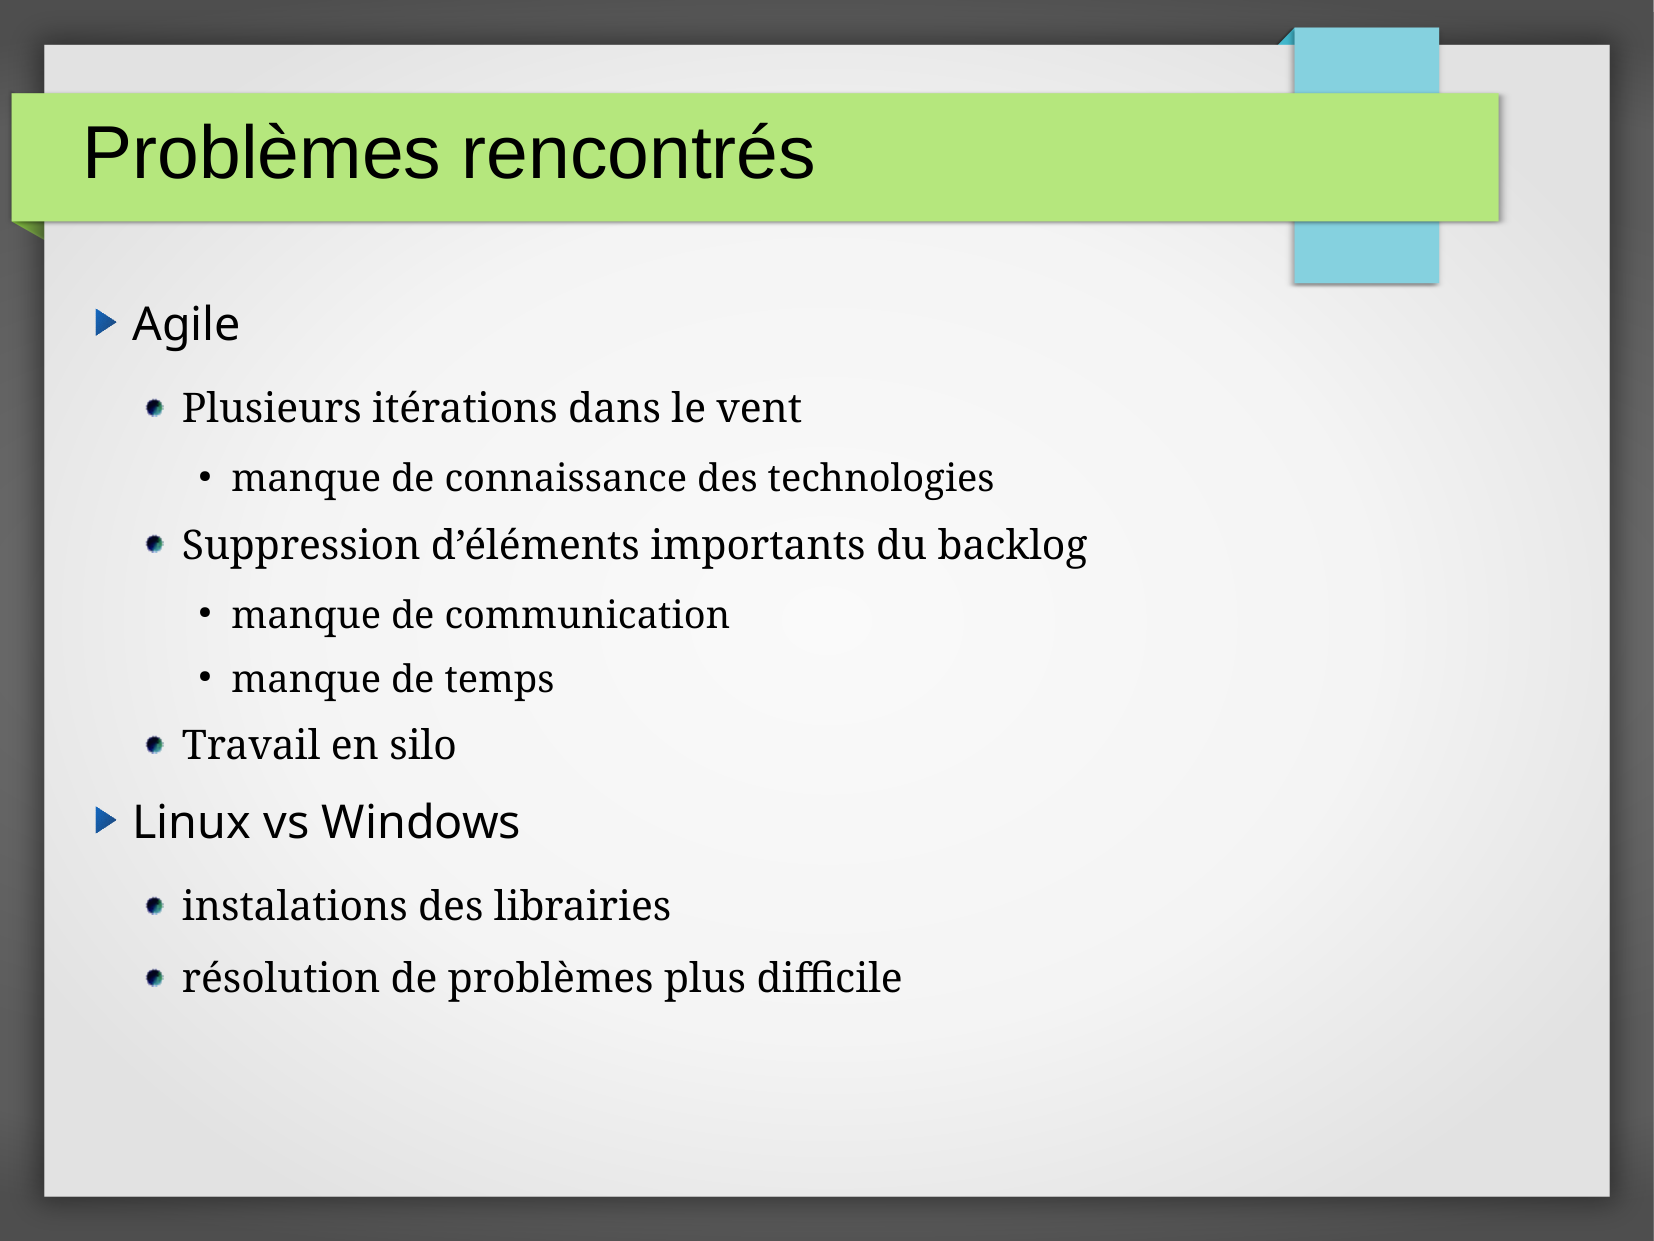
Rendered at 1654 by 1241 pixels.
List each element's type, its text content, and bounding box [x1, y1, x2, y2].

list Agile Plusieurs itérations dans le vent manque de connaissance des technologies Suppression d’éléments importants du backlog manque de communication manque de temps Travail en silo Linux vs Windows instalations des librairies résolution de problèmes plus difficile [82, 290, 1571, 1010]
title Problèmes rencontrés [82, 49, 1571, 257]
picture [0, 0, 1654, 1241]
